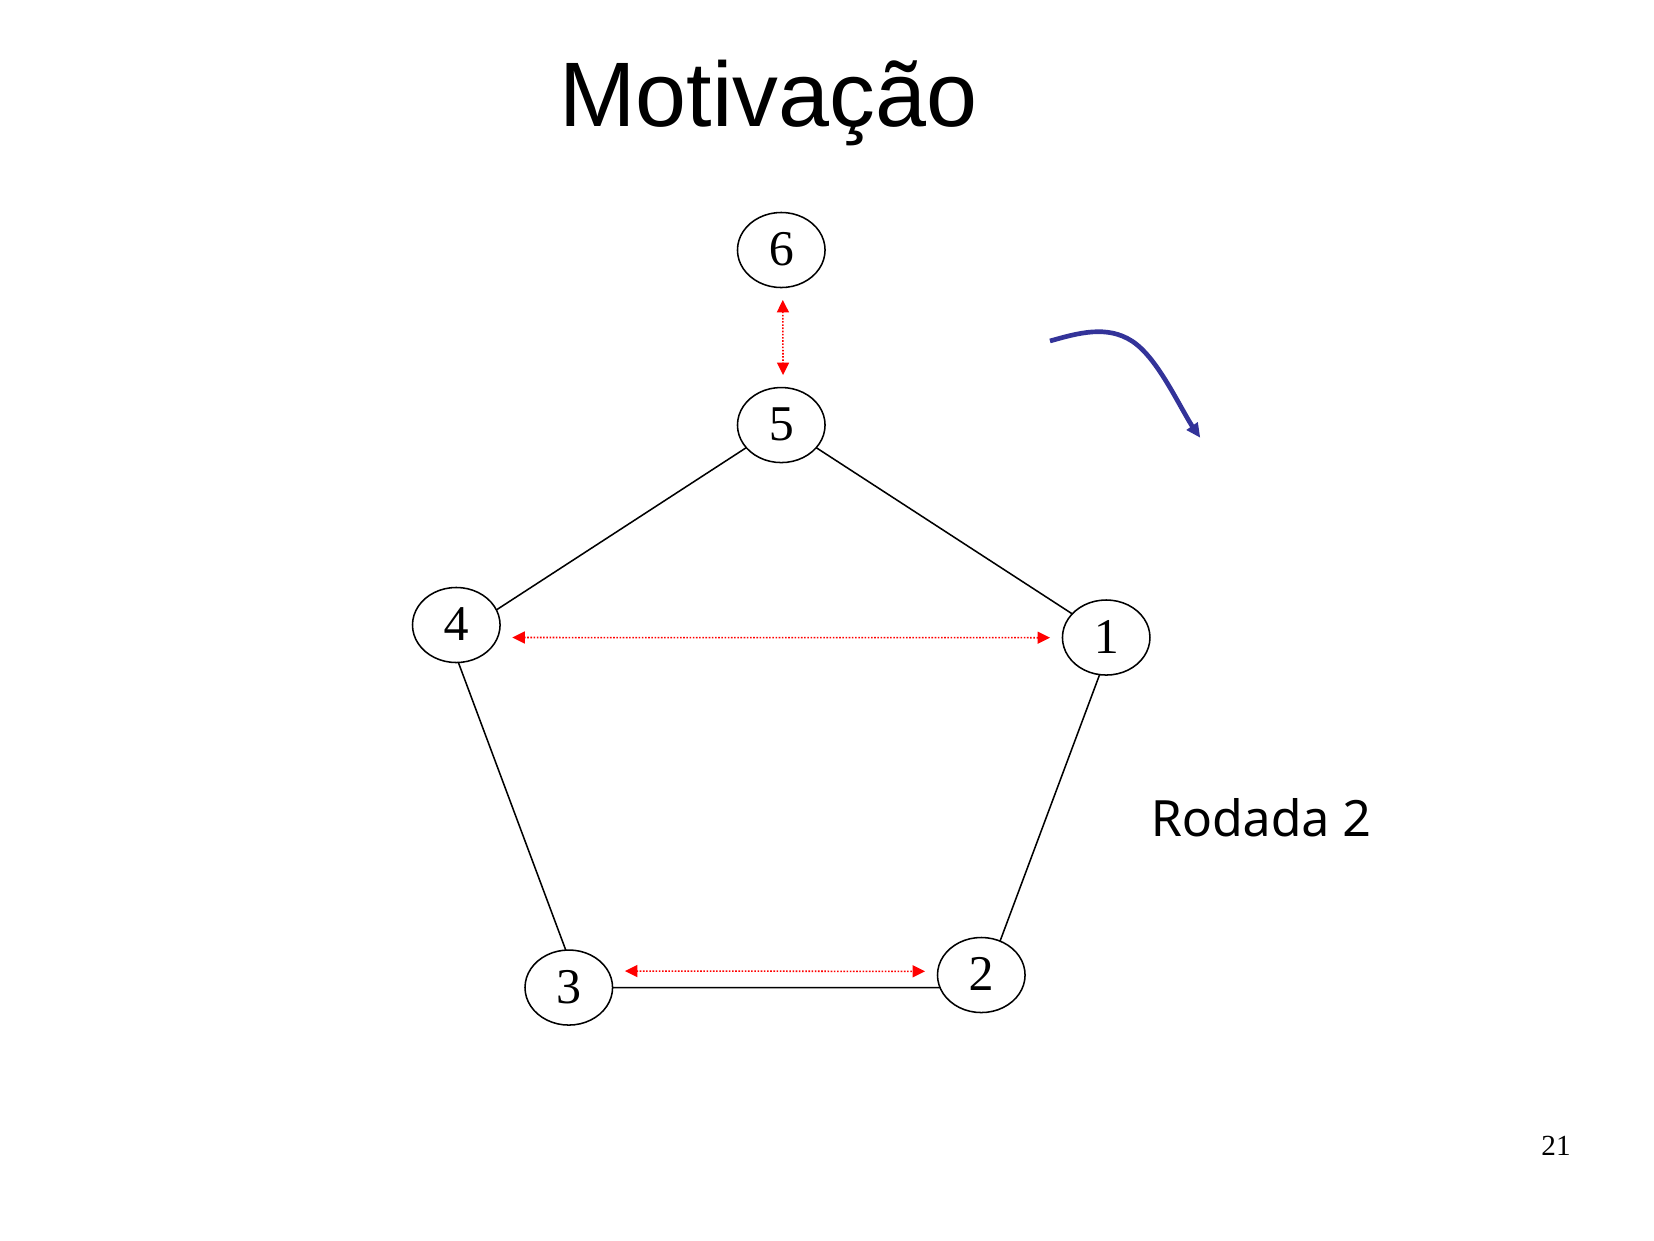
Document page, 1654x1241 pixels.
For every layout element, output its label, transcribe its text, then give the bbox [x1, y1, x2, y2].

text_box Rodada 2 [1136, 774, 1387, 860]
text_box 3 [525, 950, 613, 1026]
text_box 5 [737, 387, 826, 463]
text_box 4 [412, 587, 501, 663]
title Motivação [237, 38, 1300, 157]
text_box 2 [937, 937, 1026, 1013]
text_box 6 [737, 212, 826, 288]
text_box 1 [1062, 600, 1150, 676]
